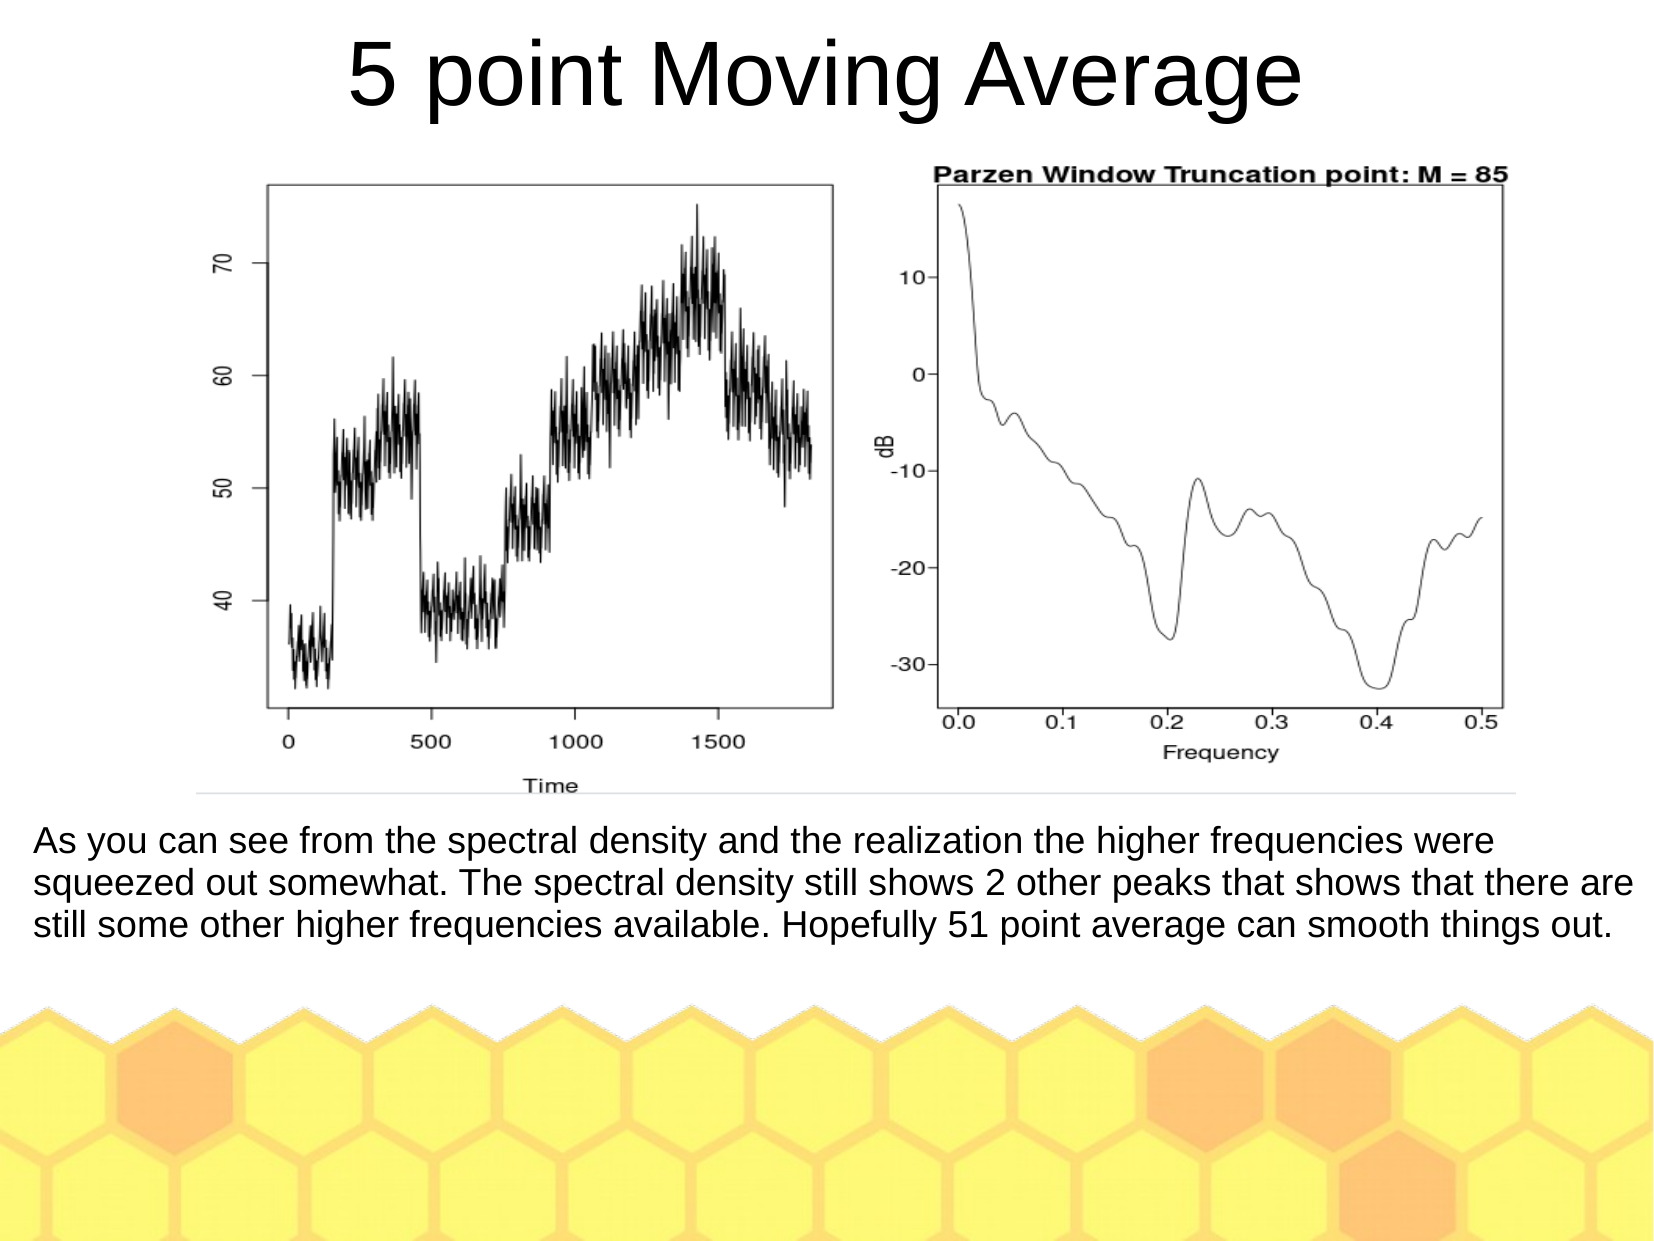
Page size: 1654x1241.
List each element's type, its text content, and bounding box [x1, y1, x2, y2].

text_box As you can see from the spectral density and the realization the higher frequencies were squeezed out somewhat. The spectral density still shows 2 other peaks that shows that there are still some other higher frequencies available. Hopefully 51 point average can smooth things out. [18, 812, 1654, 982]
picture [0, 1001, 1654, 1241]
title 5 point Moving Average [82, 0, 1571, 151]
picture [196, 164, 1516, 796]
